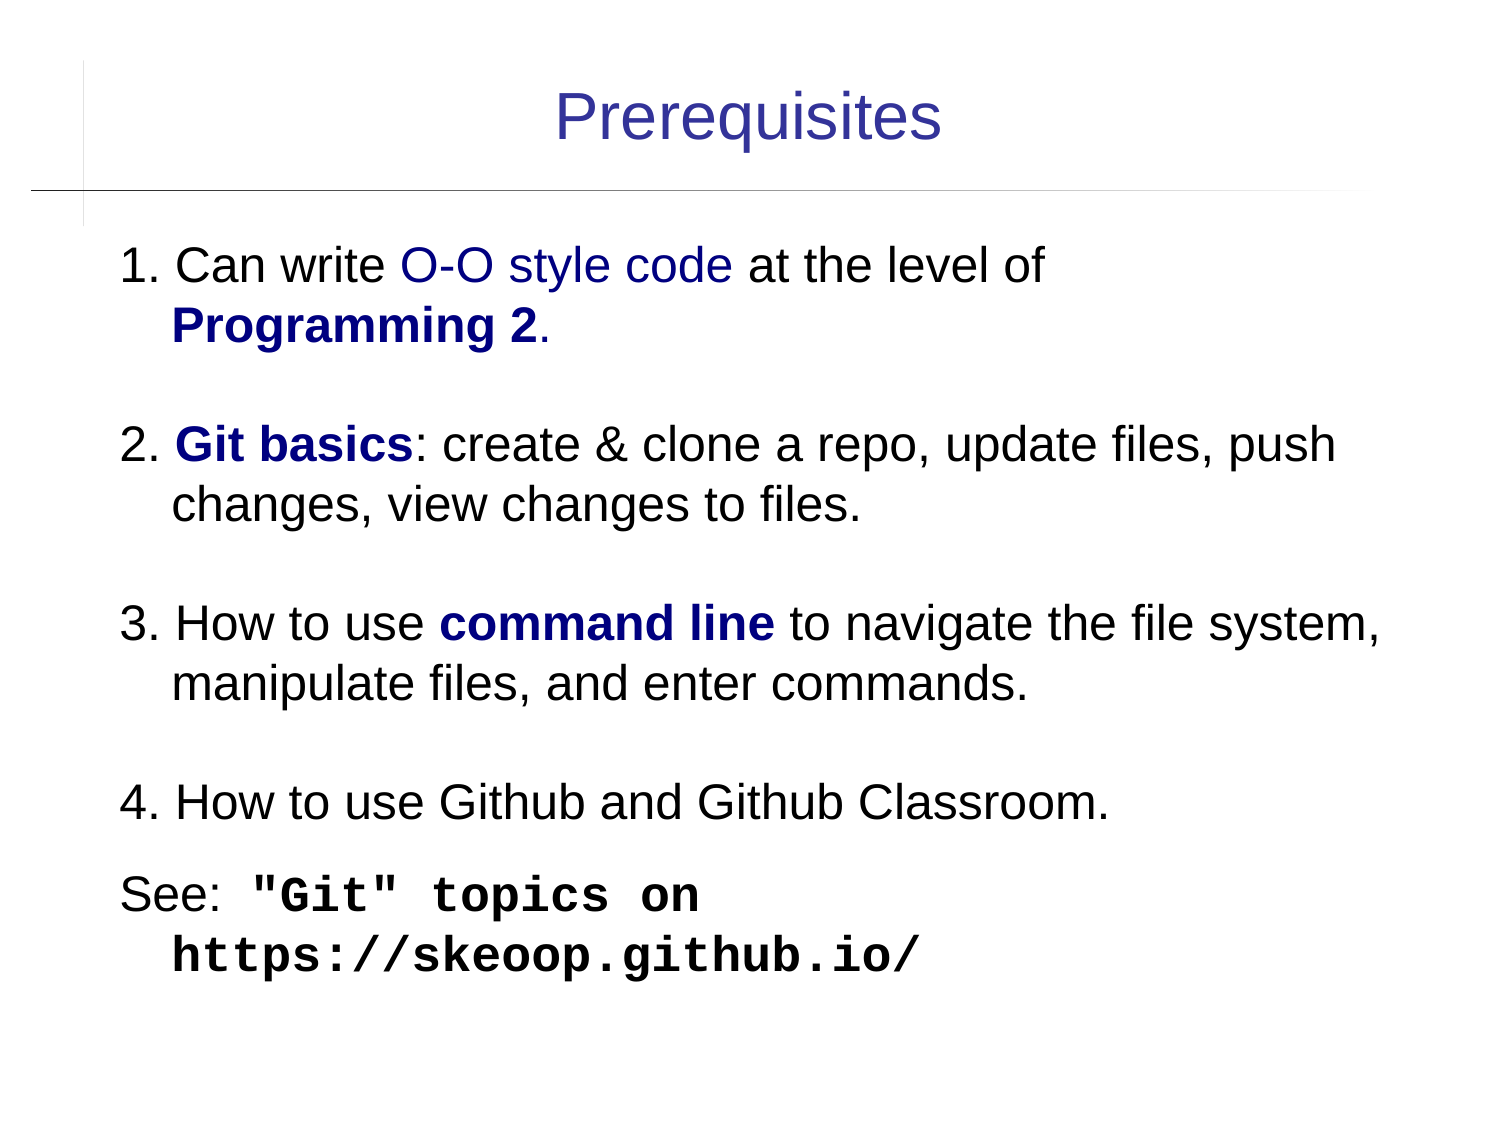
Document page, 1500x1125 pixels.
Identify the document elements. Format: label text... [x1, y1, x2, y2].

list 1. Can write O-O style code at the level of Programming 2. 2. Git basics: create & clone a repo, update files, push changes, view changes to files. 3. How to use command line to navigate the file system, manipulate files, and enter commands. 4. How to use Github and Github Classroom. See: "Git" topics on https://skeoop.github.io/ [100, 224, 1398, 1096]
title Prerequisites [100, 42, 1398, 183]
